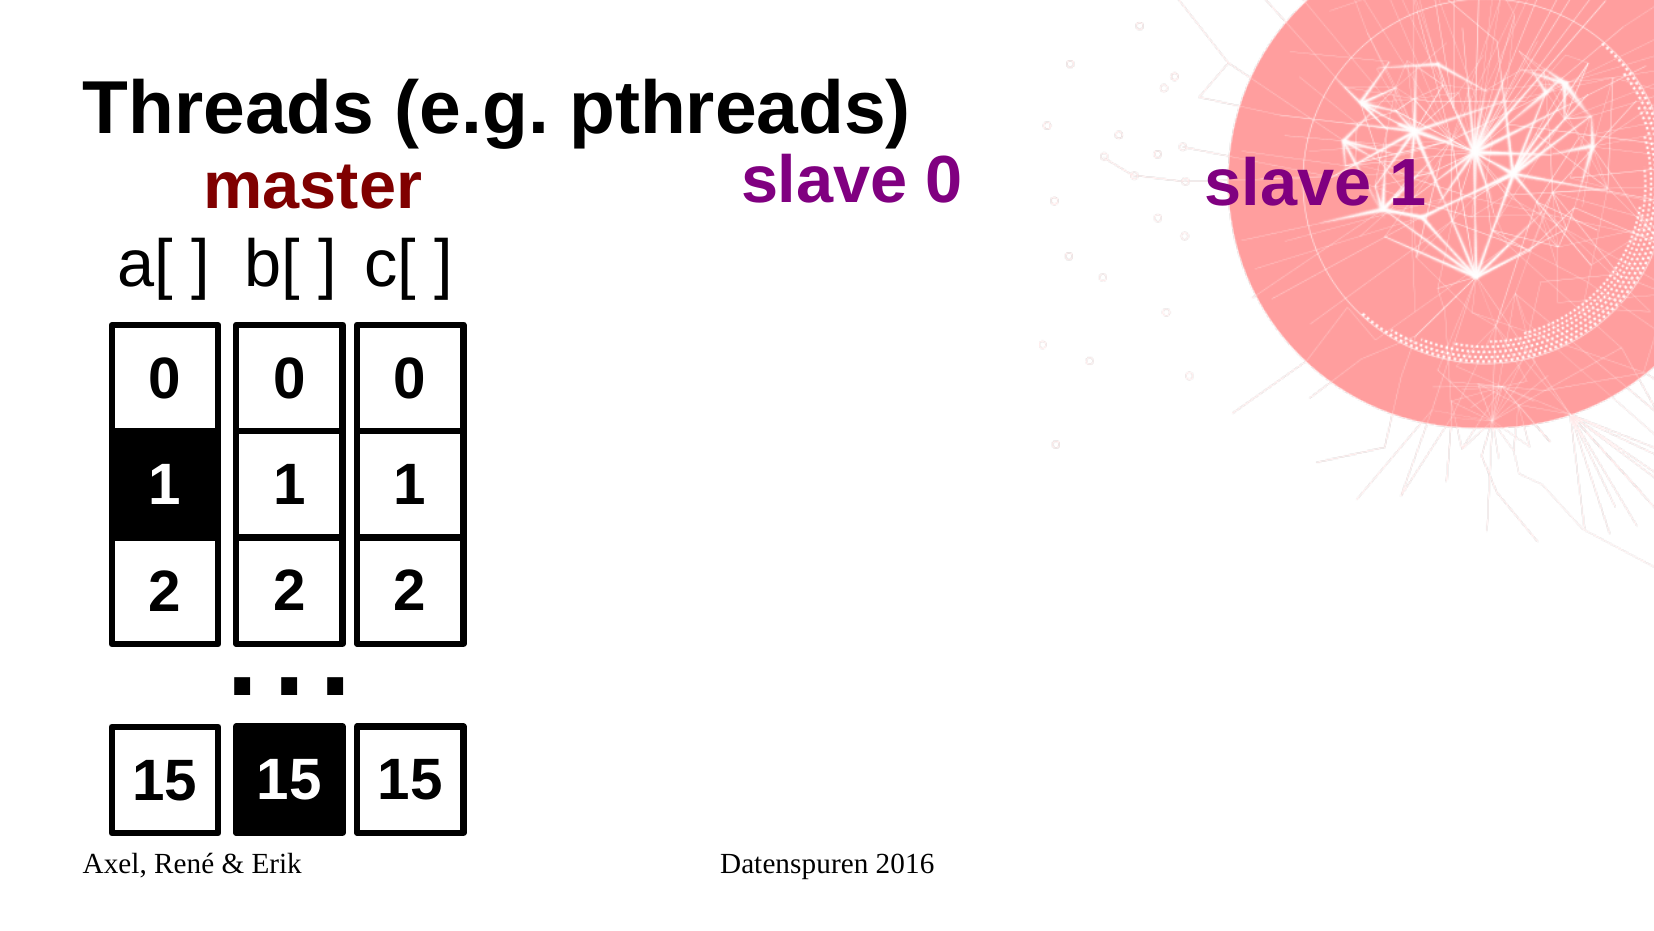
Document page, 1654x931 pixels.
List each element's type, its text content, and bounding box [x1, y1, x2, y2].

title Threads (e.g. pthreads) [82, 65, 1571, 150]
text_box 0 [357, 325, 464, 431]
text_box 2 [111, 537, 200, 645]
text_box ... [200, 537, 378, 739]
text_box 15 [357, 726, 464, 833]
text_box 1 [111, 431, 219, 537]
text_box master [188, 140, 438, 231]
text_box 15 [111, 726, 219, 834]
text_box 1 [357, 431, 464, 537]
text_box 0 [236, 325, 343, 431]
text_box 2 [357, 537, 464, 644]
text_box b[ ] [227, 231, 345, 325]
text_box 15 [236, 726, 343, 833]
text_box 0 [111, 326, 219, 431]
text_box slave 0 [726, 134, 1007, 225]
text_box 1 [236, 431, 343, 537]
text_box a[ ] [100, 218, 228, 326]
text_box c[ ] [345, 218, 473, 325]
text_box slave 1 [1190, 137, 1471, 227]
